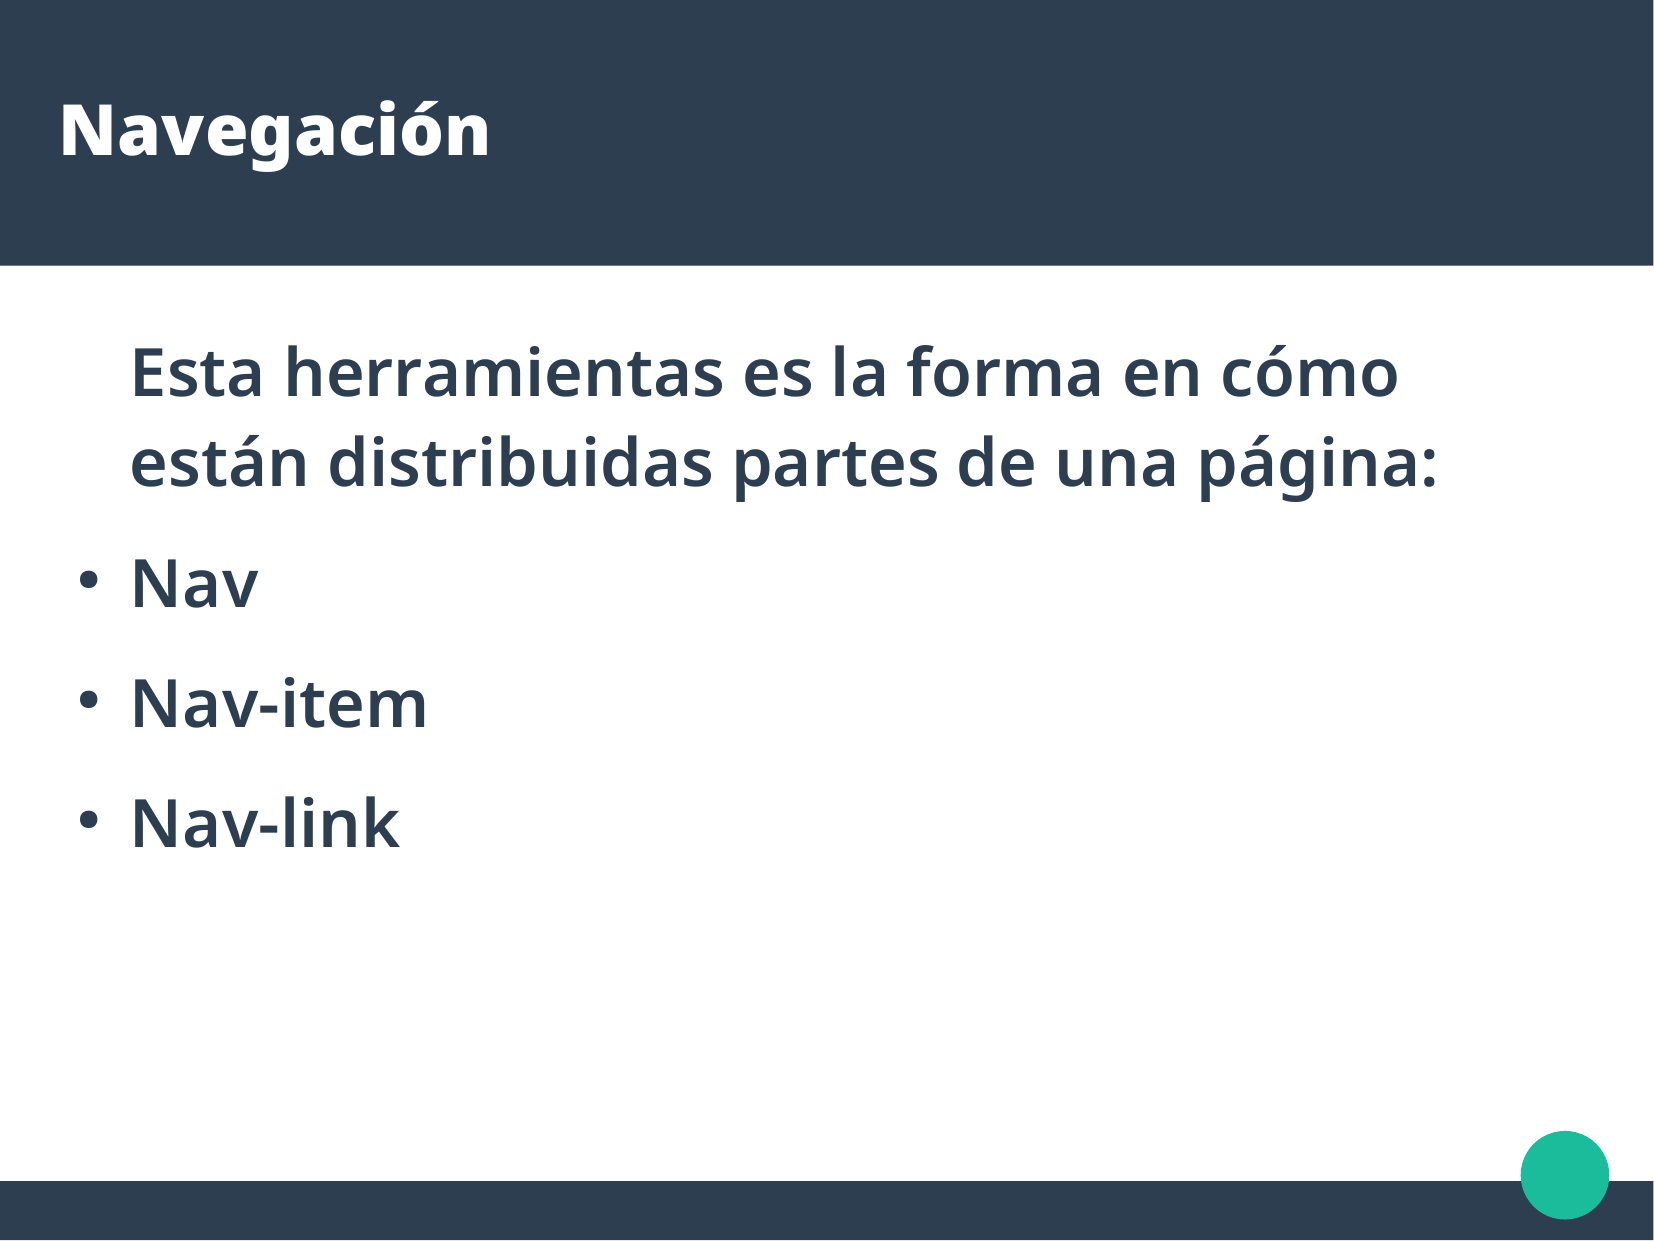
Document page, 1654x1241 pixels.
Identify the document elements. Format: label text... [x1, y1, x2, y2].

list Esta herramientas es la forma en cómo están distribuidas partes de una página: Nav Nav-item Nav-link [59, 324, 1595, 1152]
title Navegación [59, 49, 1595, 207]
